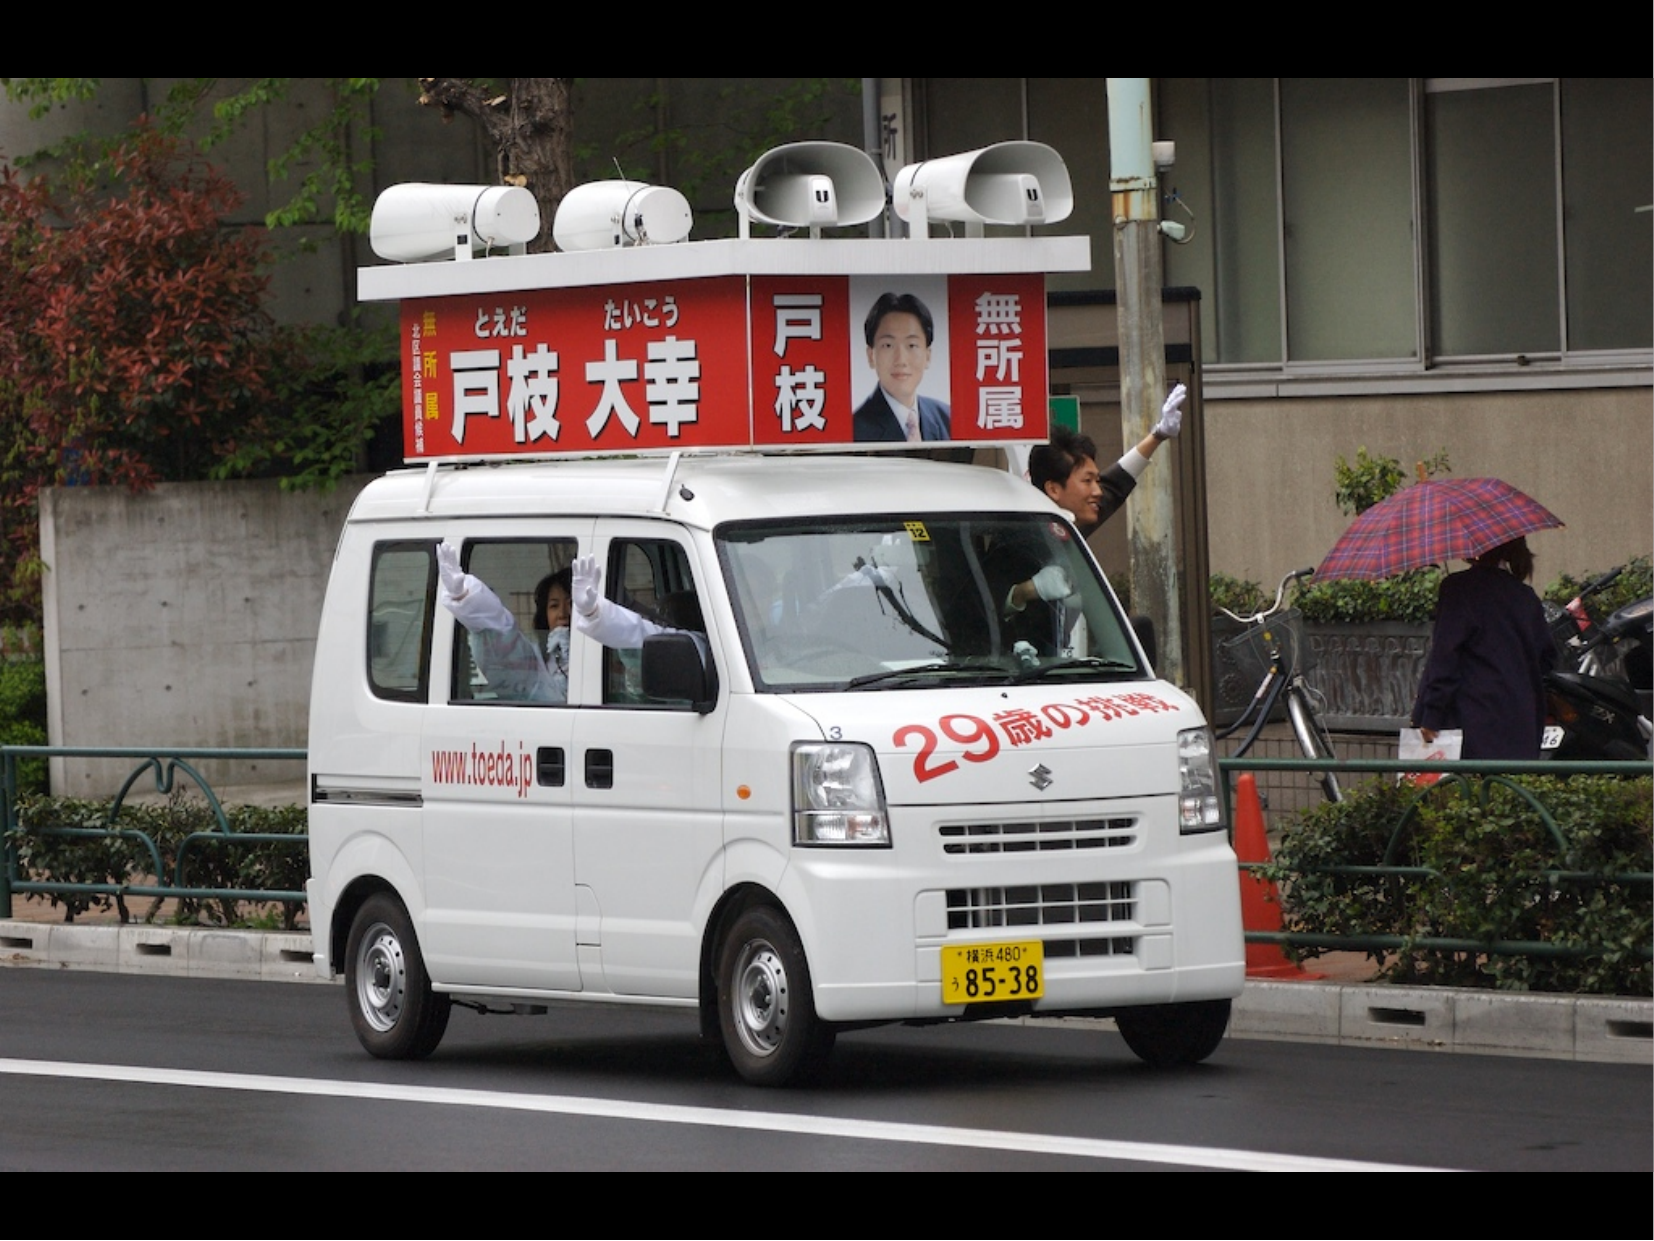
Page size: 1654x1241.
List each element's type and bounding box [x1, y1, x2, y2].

picture [0, 78, 1654, 1172]
